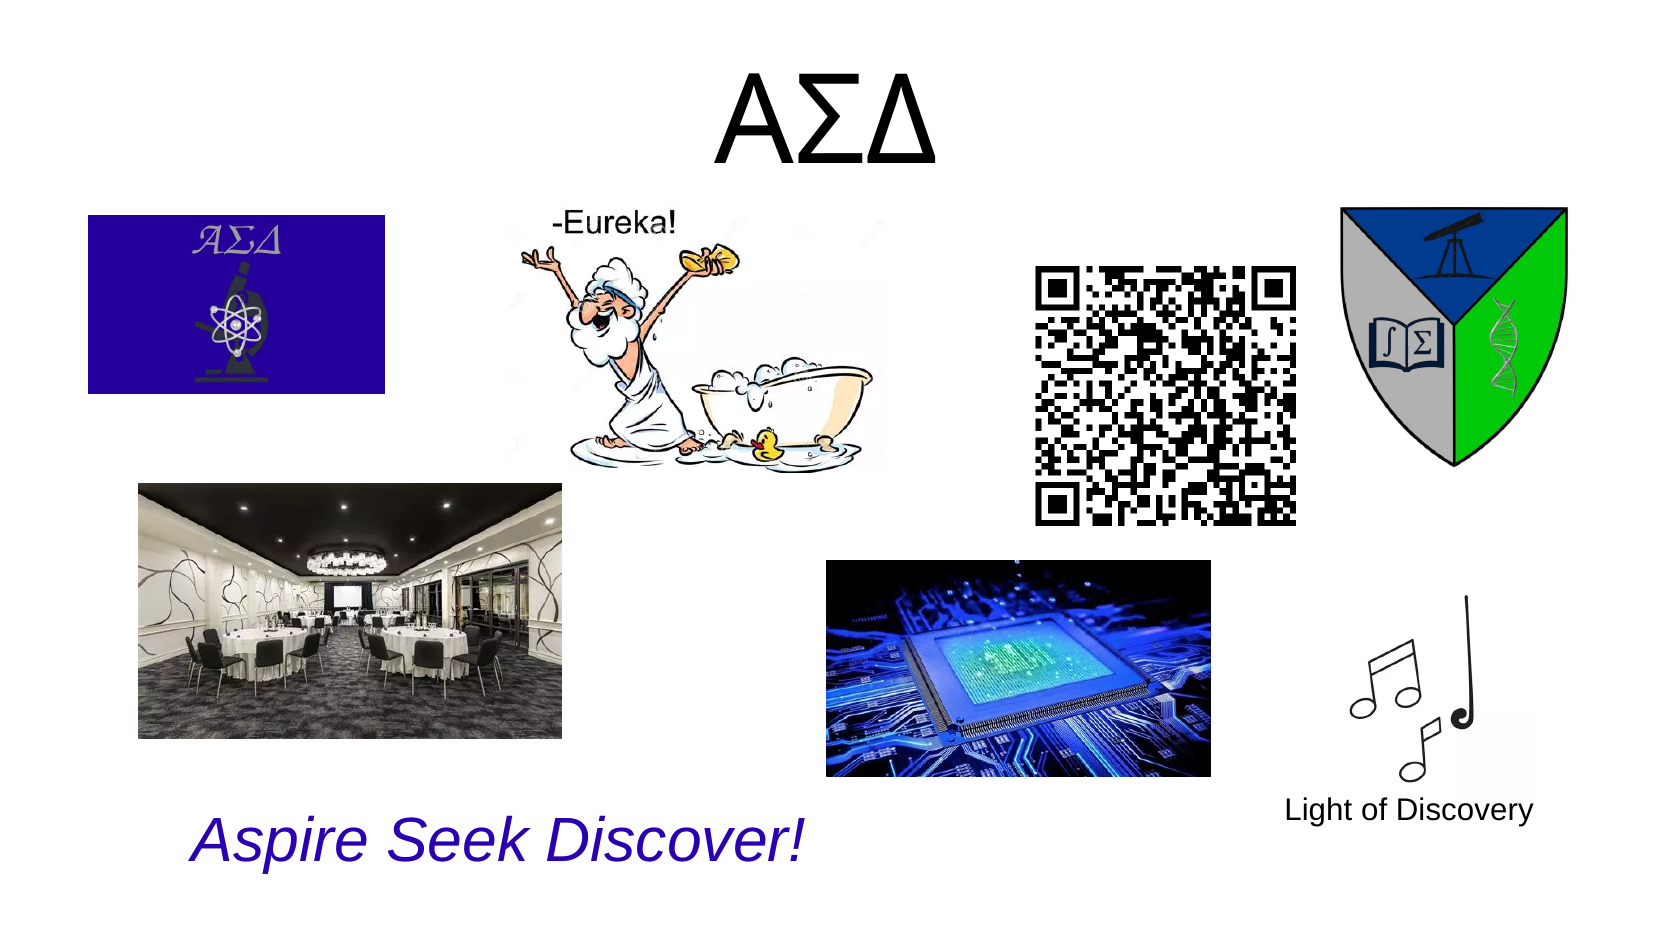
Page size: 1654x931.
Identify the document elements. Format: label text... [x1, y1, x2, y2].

picture [501, 185, 886, 473]
text_box Aspire Seek Discover! [177, 797, 822, 882]
picture [88, 215, 385, 394]
text_box Light of Discovery [1269, 784, 1565, 840]
picture [1033, 177, 1609, 532]
picture [1315, 540, 1536, 784]
picture [138, 483, 562, 739]
picture [826, 560, 1211, 777]
title ΑΣΔ [82, 37, 1571, 193]
